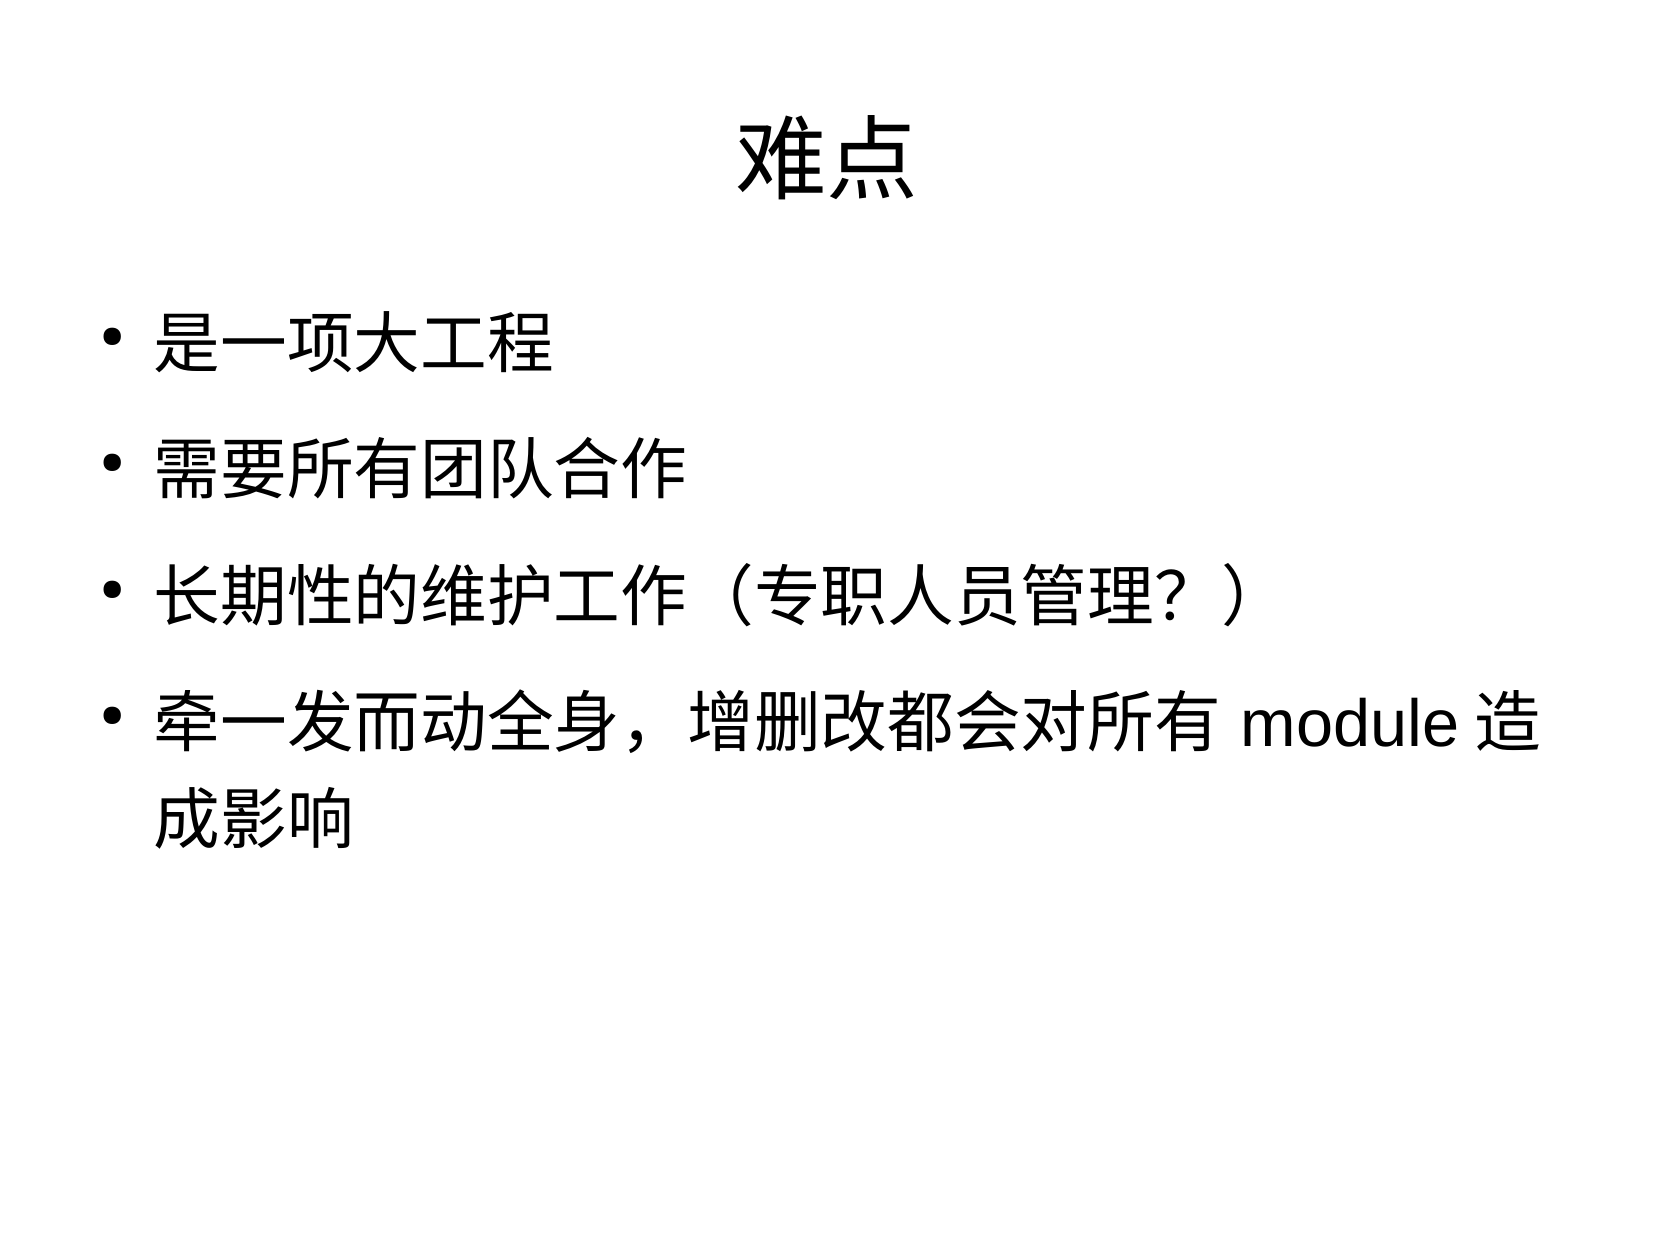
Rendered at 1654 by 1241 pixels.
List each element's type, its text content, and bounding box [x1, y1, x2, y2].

title 难点 [82, 49, 1571, 257]
list 是一项大工程 需要所有团队合作 长期性的维护工作（专职人员管理？） 牵一发而动全身，增删改都会对所有module造成影响 [82, 290, 1571, 1010]
